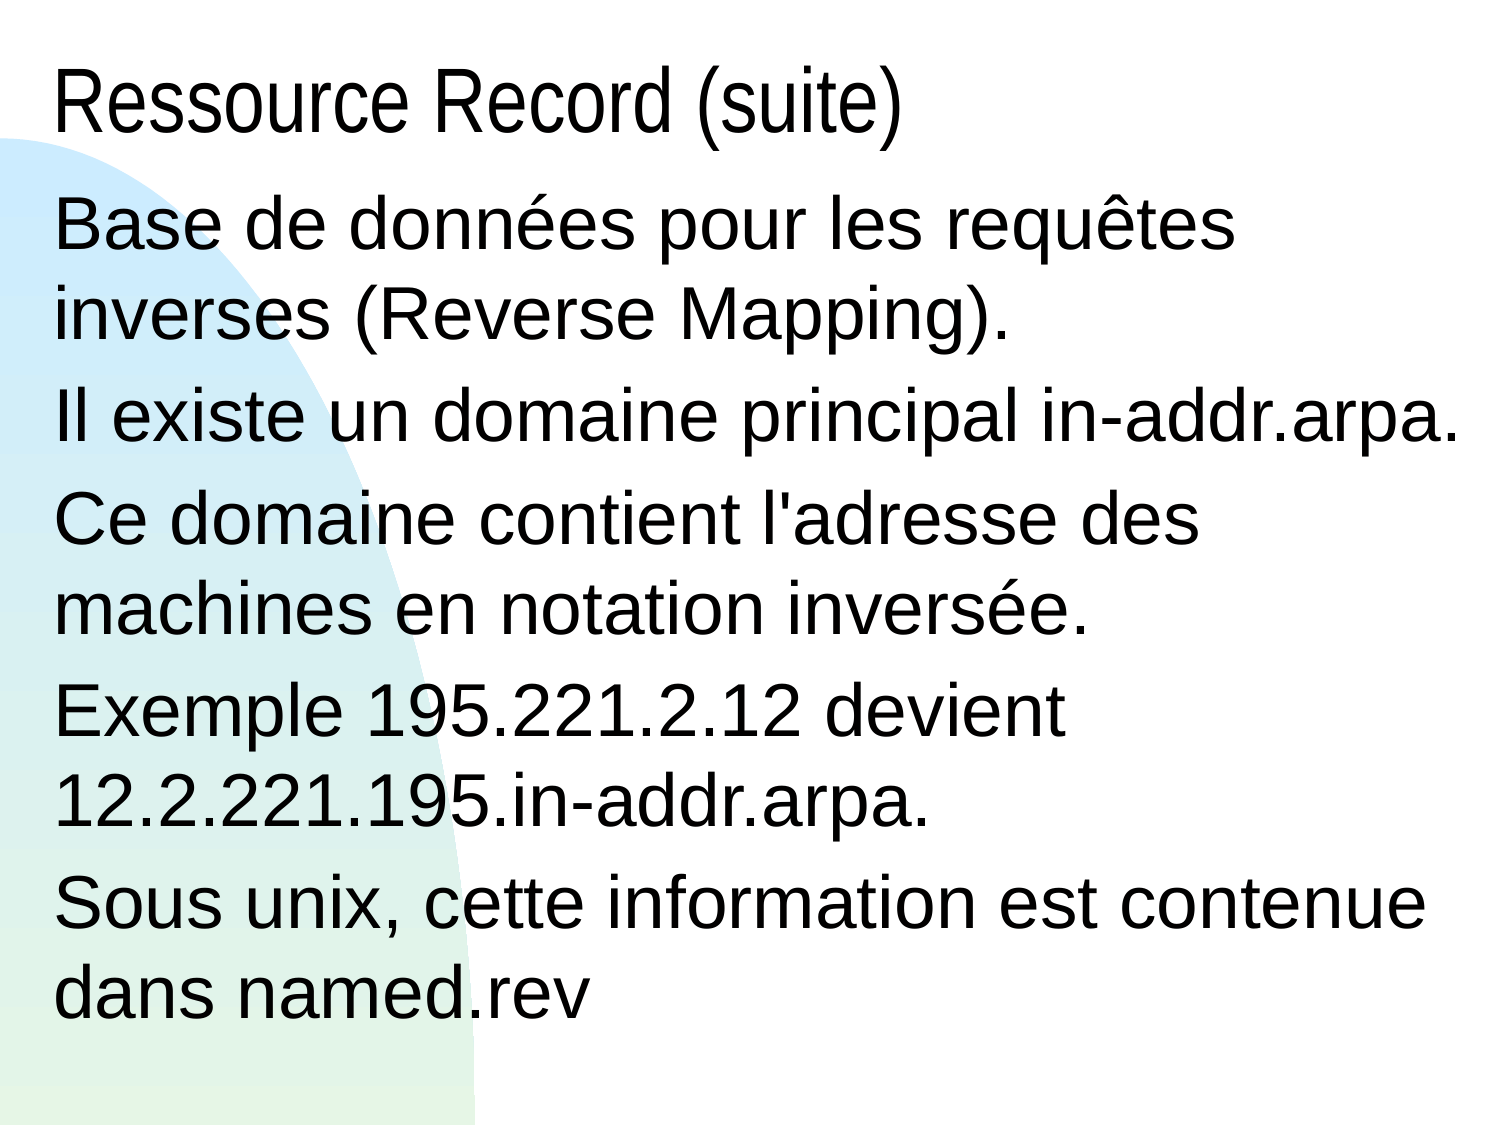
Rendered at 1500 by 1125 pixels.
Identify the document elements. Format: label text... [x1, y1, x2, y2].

text_box Ressource Record (suite) [37, 12, 1313, 201]
subtitle Base de données pour les requêtes inverses (Reverse Mapping). Il existe un domaine principal in-addr.arpa. Ce domaine contient l'adresse des machines en notation inversée. Exemple 195.221.2.12 devient 12.2.221.195.in-addr.arpa. Sous unix, cette information est contenue dans named.rev [34, 166, 1500, 1125]
